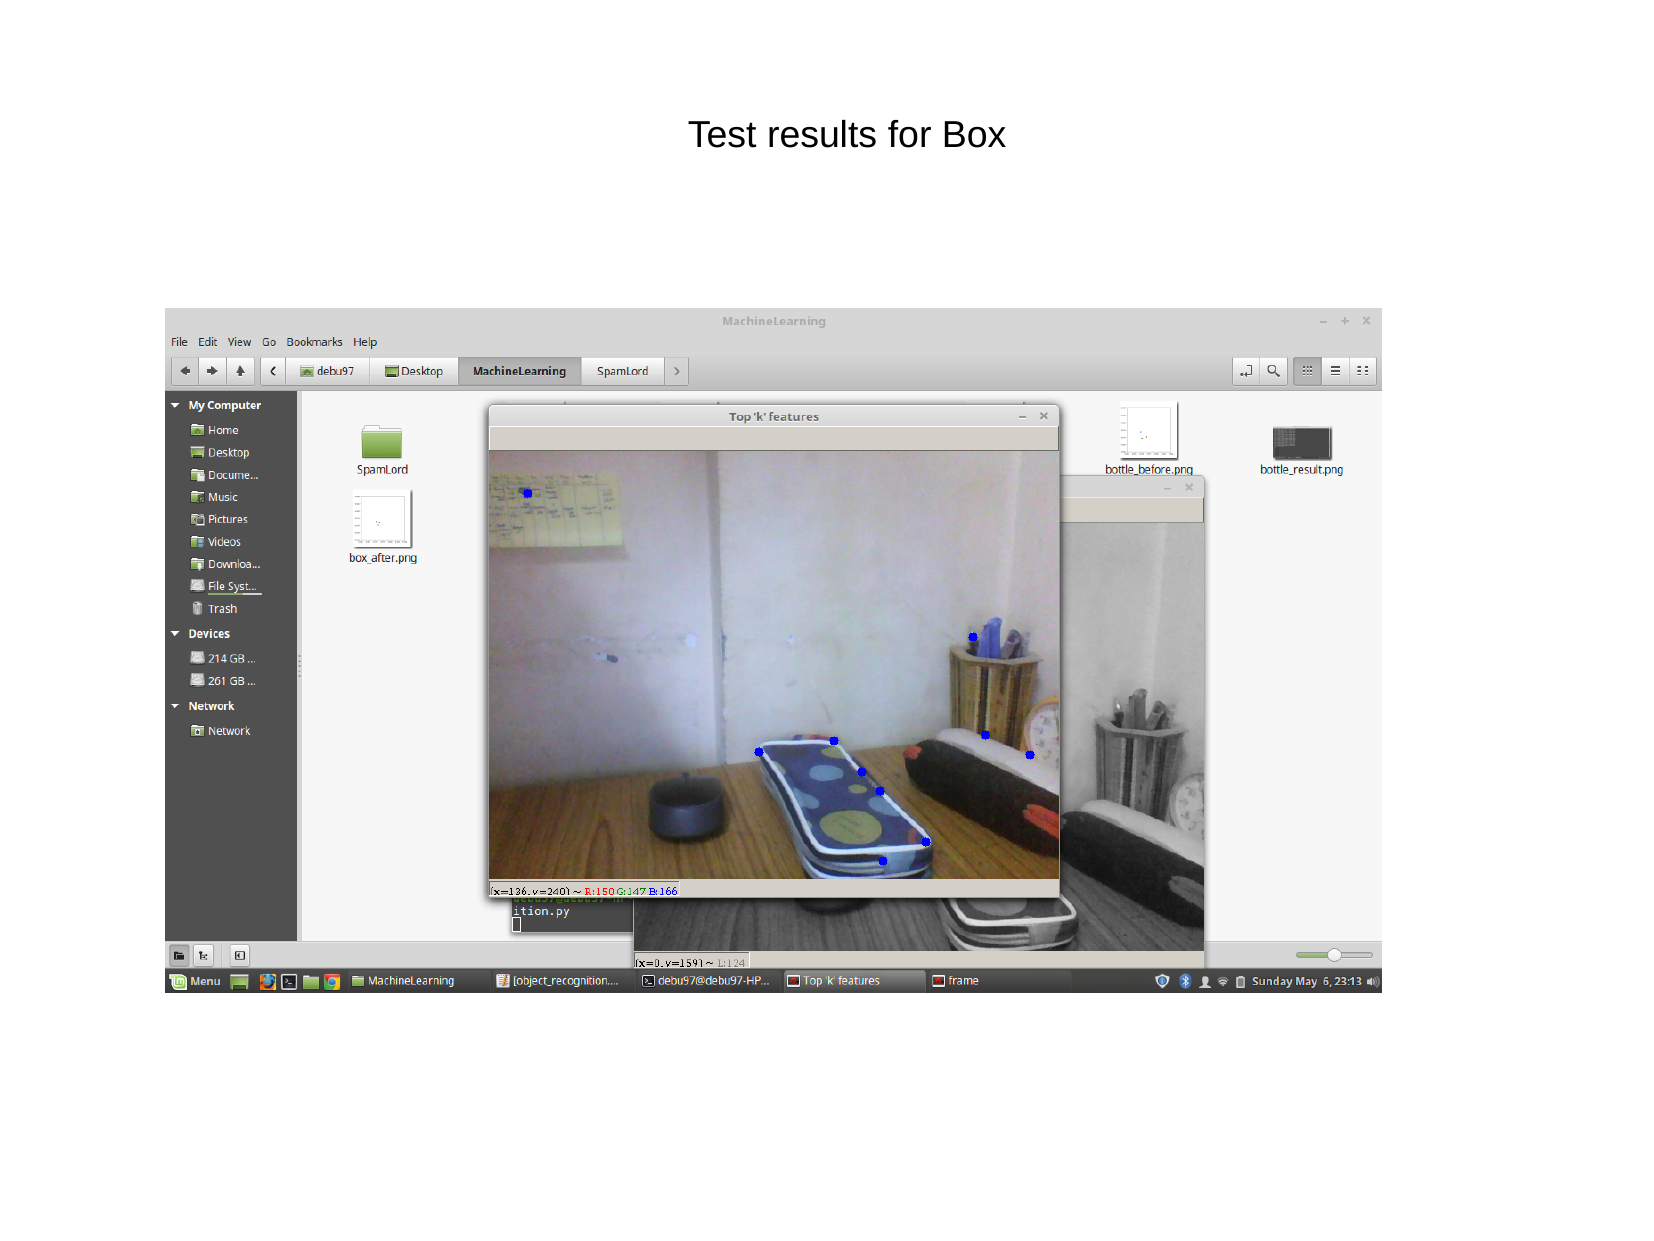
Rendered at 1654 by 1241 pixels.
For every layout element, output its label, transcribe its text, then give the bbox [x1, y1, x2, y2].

text_box Test results for Box [673, 106, 1170, 178]
picture [165, 308, 1382, 993]
